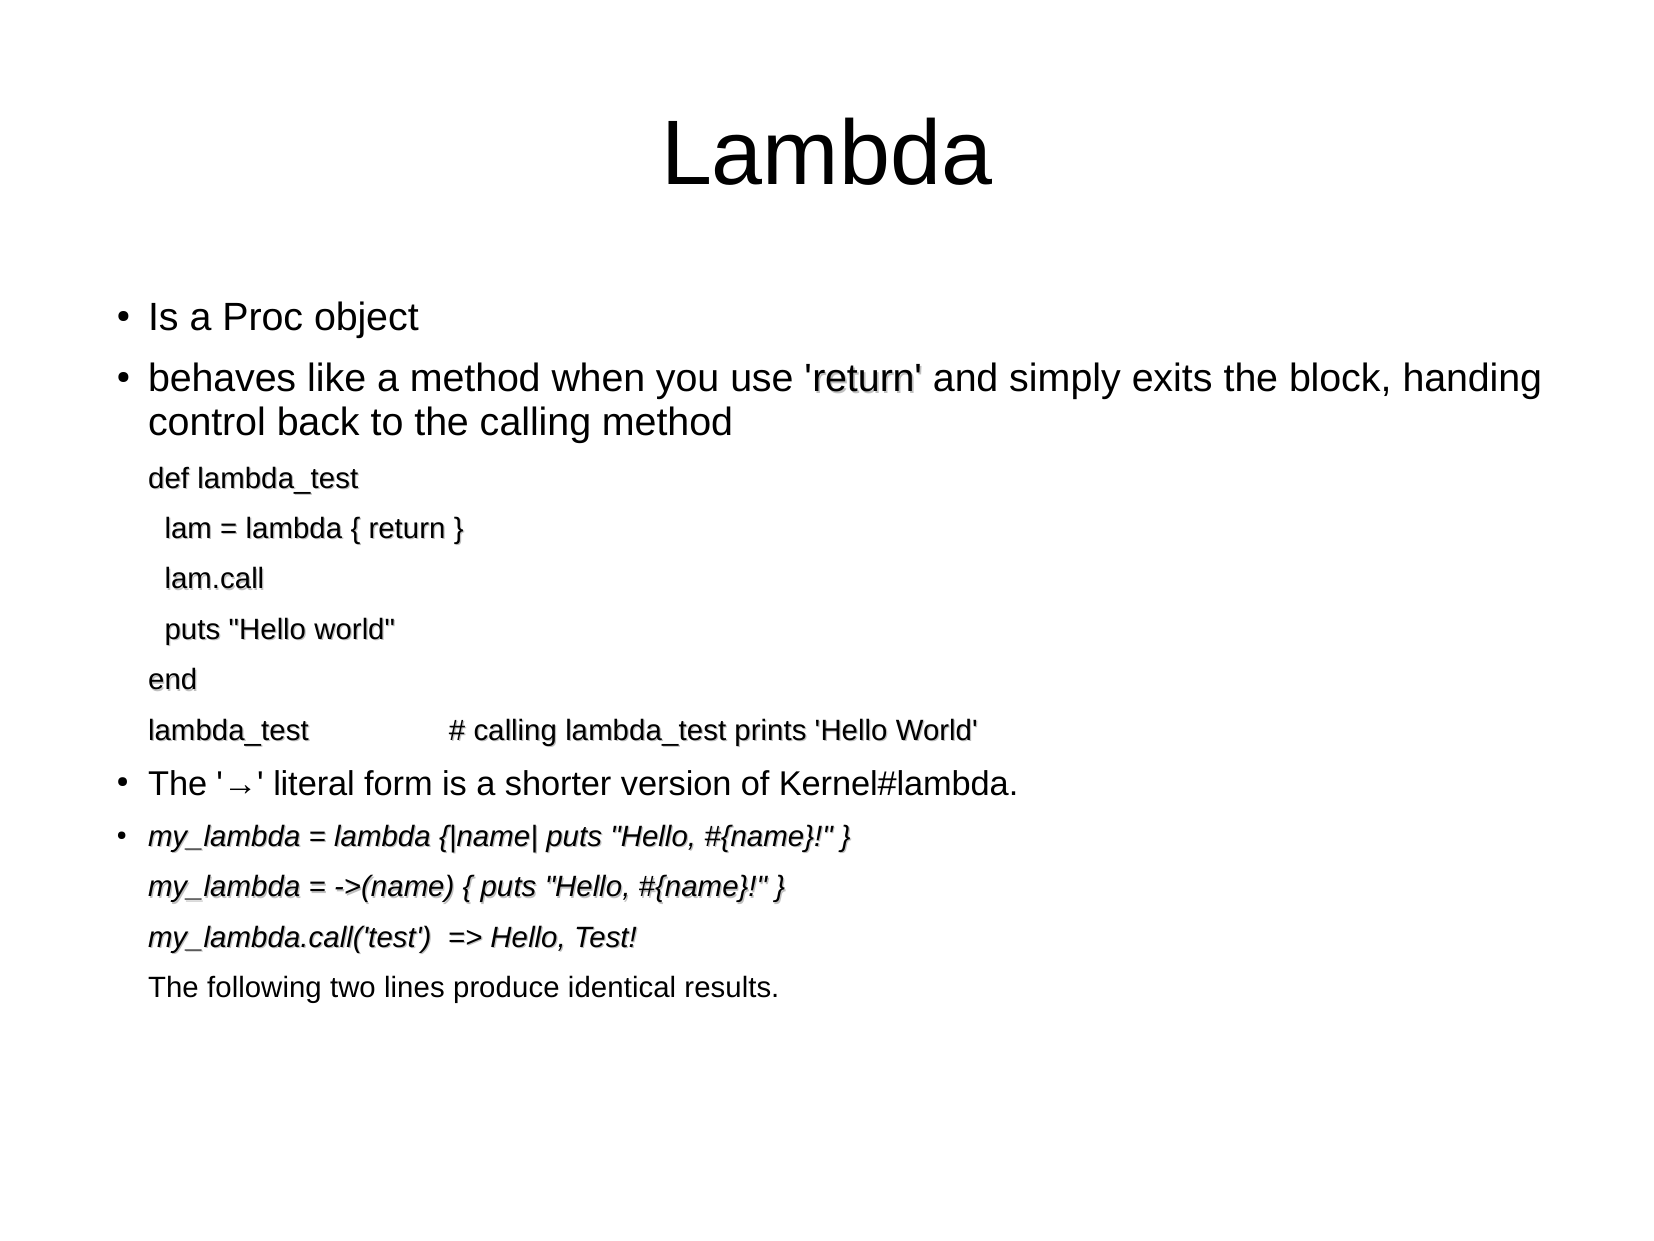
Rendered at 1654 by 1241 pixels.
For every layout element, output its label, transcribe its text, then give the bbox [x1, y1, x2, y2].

title Lambda [82, 49, 1571, 257]
list Is a Proc object behaves like a method when you use 'return' and simply exits the block, handing control back to the calling method def lambda_test lam = lambda { return } lam.call puts "Hello world" end lambda_test # calling lambda_test prints 'Hello World' The '→' literal form is a shorter version of Kernel#lambda. my_lambda = lambda {|name| puts "Hello, #{name}!" } my_lambda = ->(name) { puts "Hello, #{name}!" } my_lambda.call('test') => Hello, Test! The following two lines produce identical results. [106, 295, 1595, 1015]
